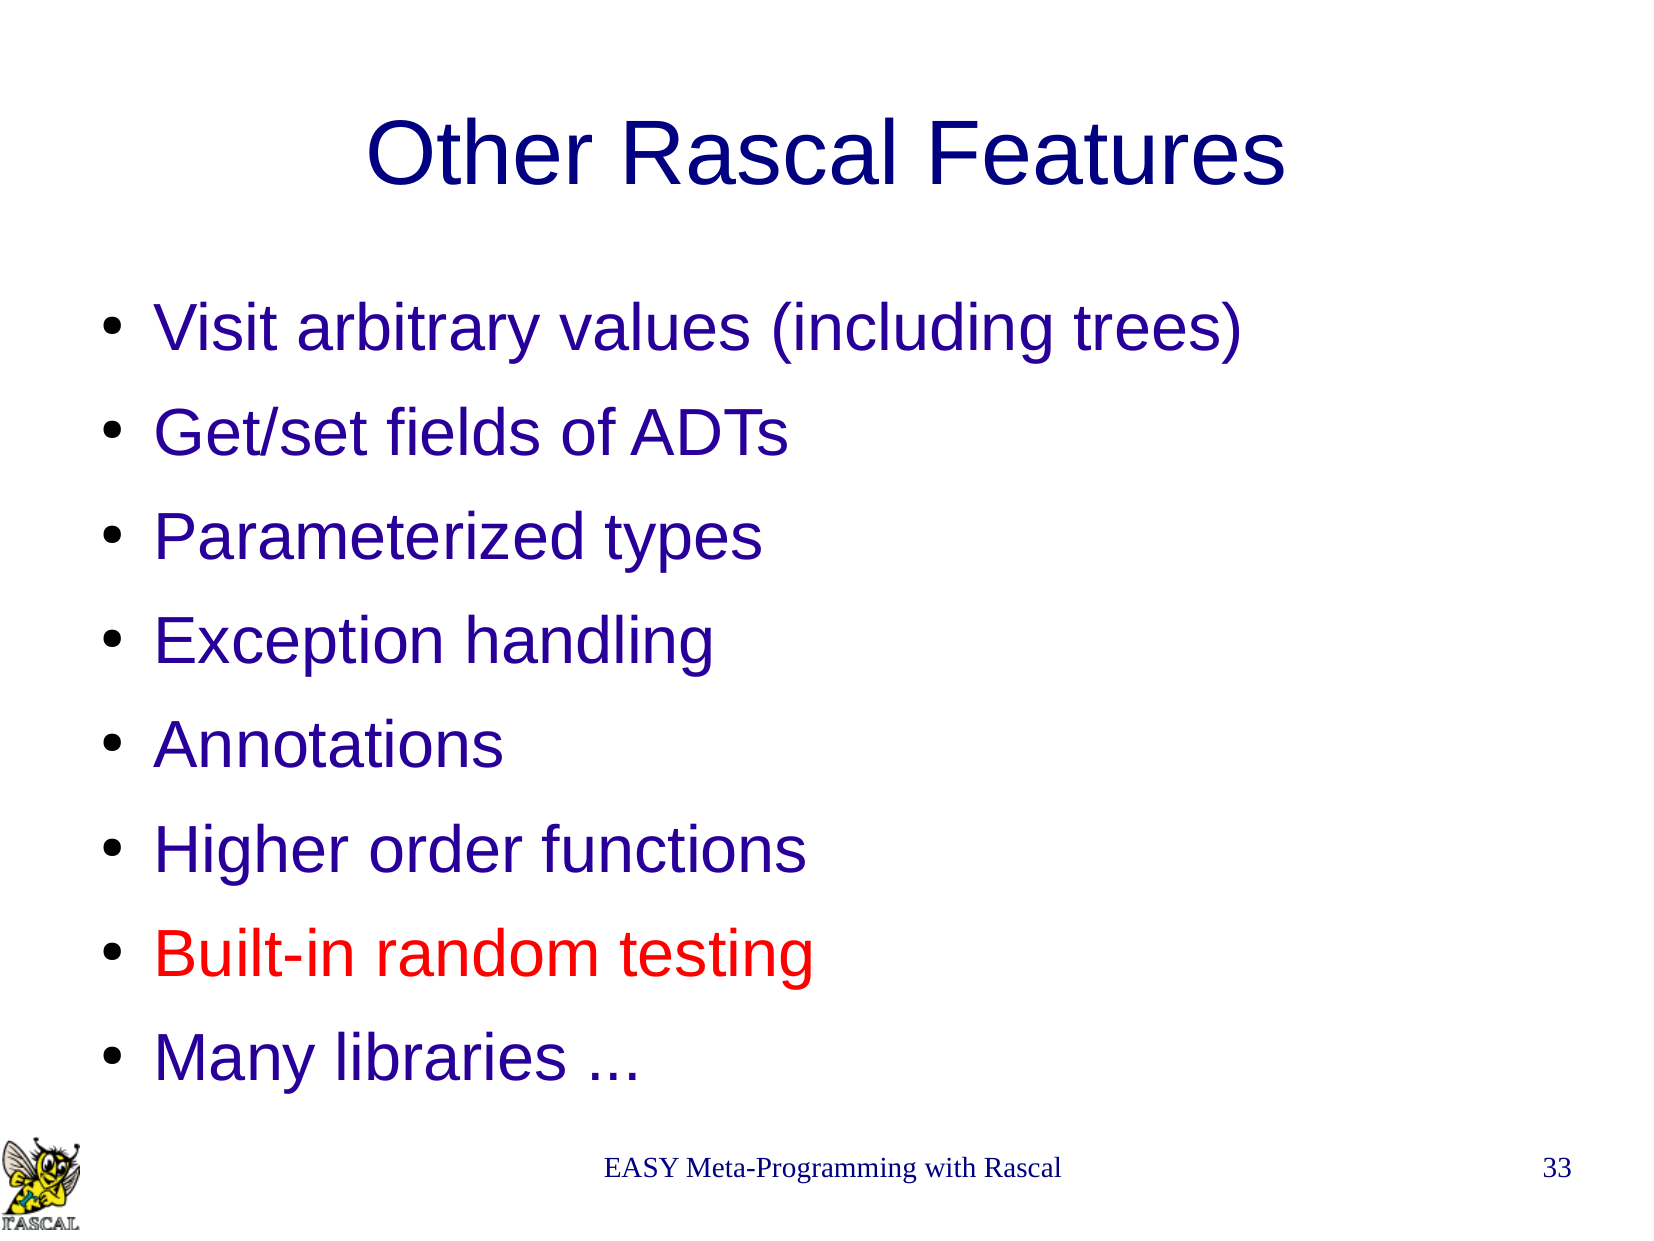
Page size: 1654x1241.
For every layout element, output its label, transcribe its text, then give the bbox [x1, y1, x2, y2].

list Visit arbitrary values (including trees) Get/set fields of ADTs Parameterized types Exception handling Annotations Higher order functions Built-in random testing Many libraries ... [82, 290, 1571, 1109]
picture [1, 1137, 80, 1230]
title Other Rascal Features [82, 49, 1571, 257]
